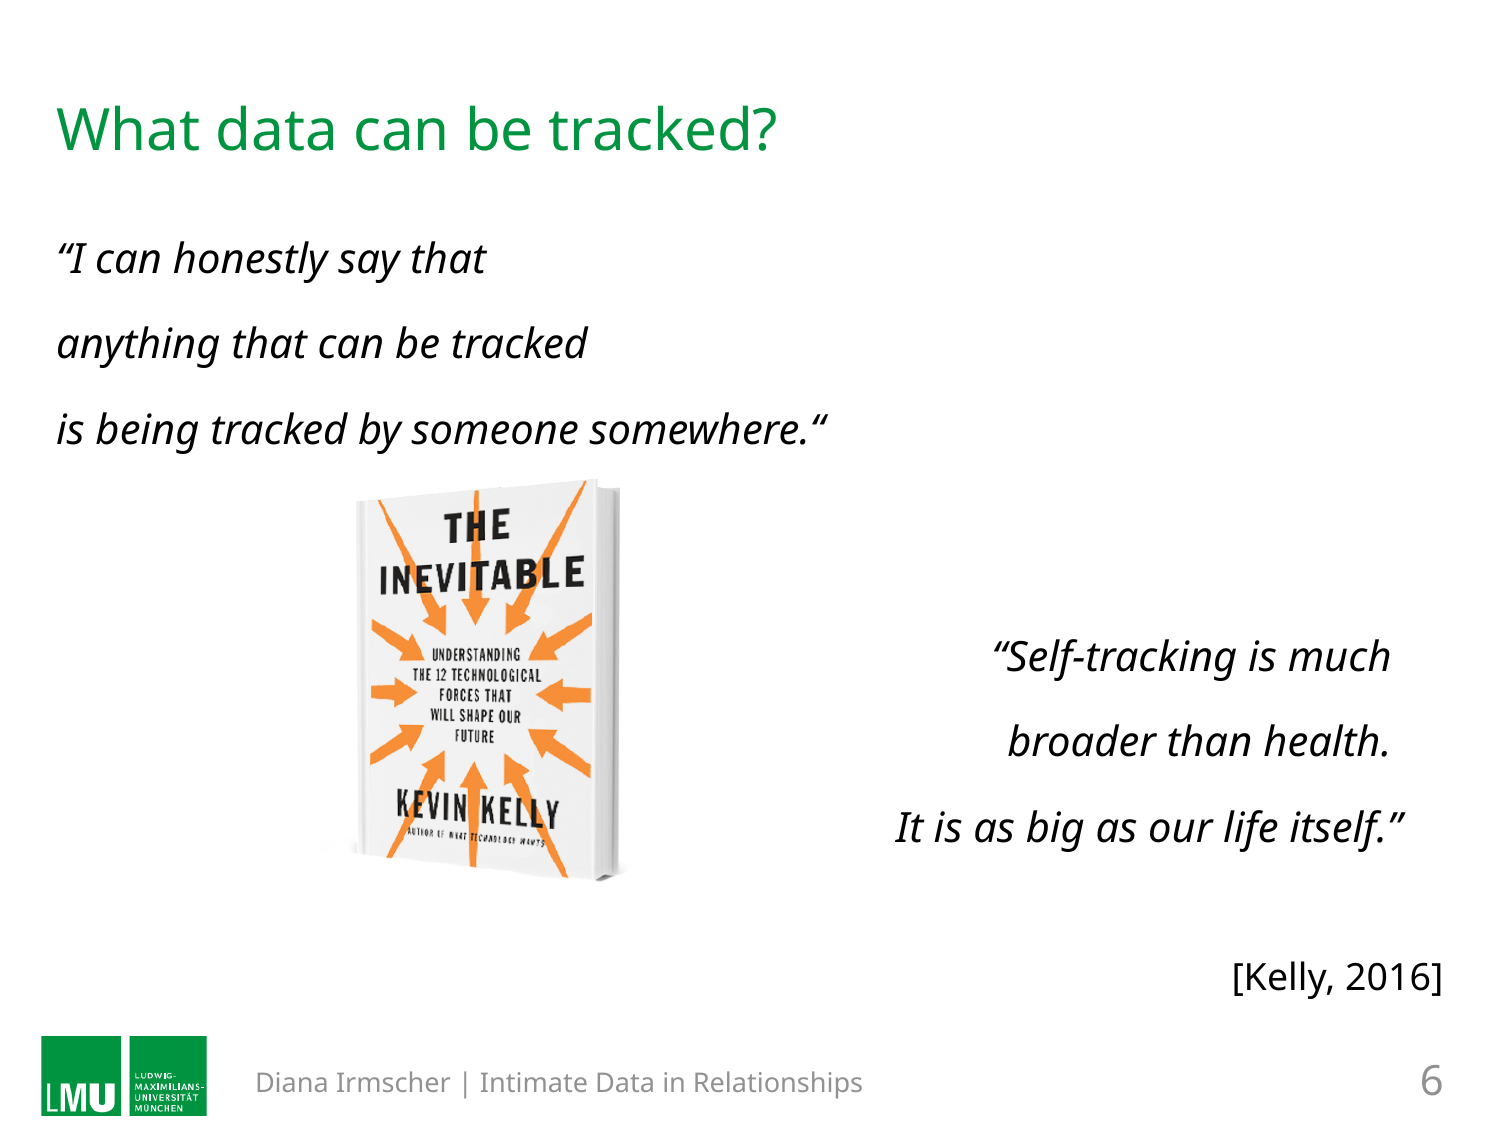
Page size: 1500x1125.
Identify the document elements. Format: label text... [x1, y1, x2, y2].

list [693, 426, 700, 440]
list [565, 426, 574, 431]
list [1066, 824, 1077, 839]
list [785, 426, 794, 431]
list [329, 426, 340, 441]
text_box “I can honestly say that anything that can be tracked is being tracked by someone somewhere.“ [41, 192, 1010, 426]
text_box “Self-tracking is much broader than health. It is as big as our life itself.” [674, 590, 1418, 824]
picture [295, 448, 674, 922]
list [181, 426, 192, 441]
list [435, 426, 447, 441]
title What data can be tracked? [41, 37, 1459, 217]
list [41, 263, 1459, 945]
slide_number 20 [1014, 1046, 1459, 1117]
list [365, 426, 376, 441]
list [706, 426, 713, 439]
footer Diana Irmscher | Intimate Data in Relationships [240, 1046, 963, 1117]
list [613, 426, 625, 441]
list [749, 426, 758, 431]
list [309, 426, 318, 431]
list [1101, 824, 1112, 839]
list [1154, 824, 1166, 839]
list [1264, 824, 1273, 829]
list [674, 426, 683, 431]
list [1177, 824, 1189, 839]
list [245, 426, 256, 441]
list [126, 426, 135, 431]
list [1338, 824, 1347, 829]
list [102, 426, 113, 441]
list [516, 426, 528, 441]
list [387, 426, 396, 439]
list [Kelly, 2016] [41, 945, 1459, 1007]
list [979, 824, 990, 839]
list [496, 426, 505, 431]
list [1032, 824, 1043, 839]
